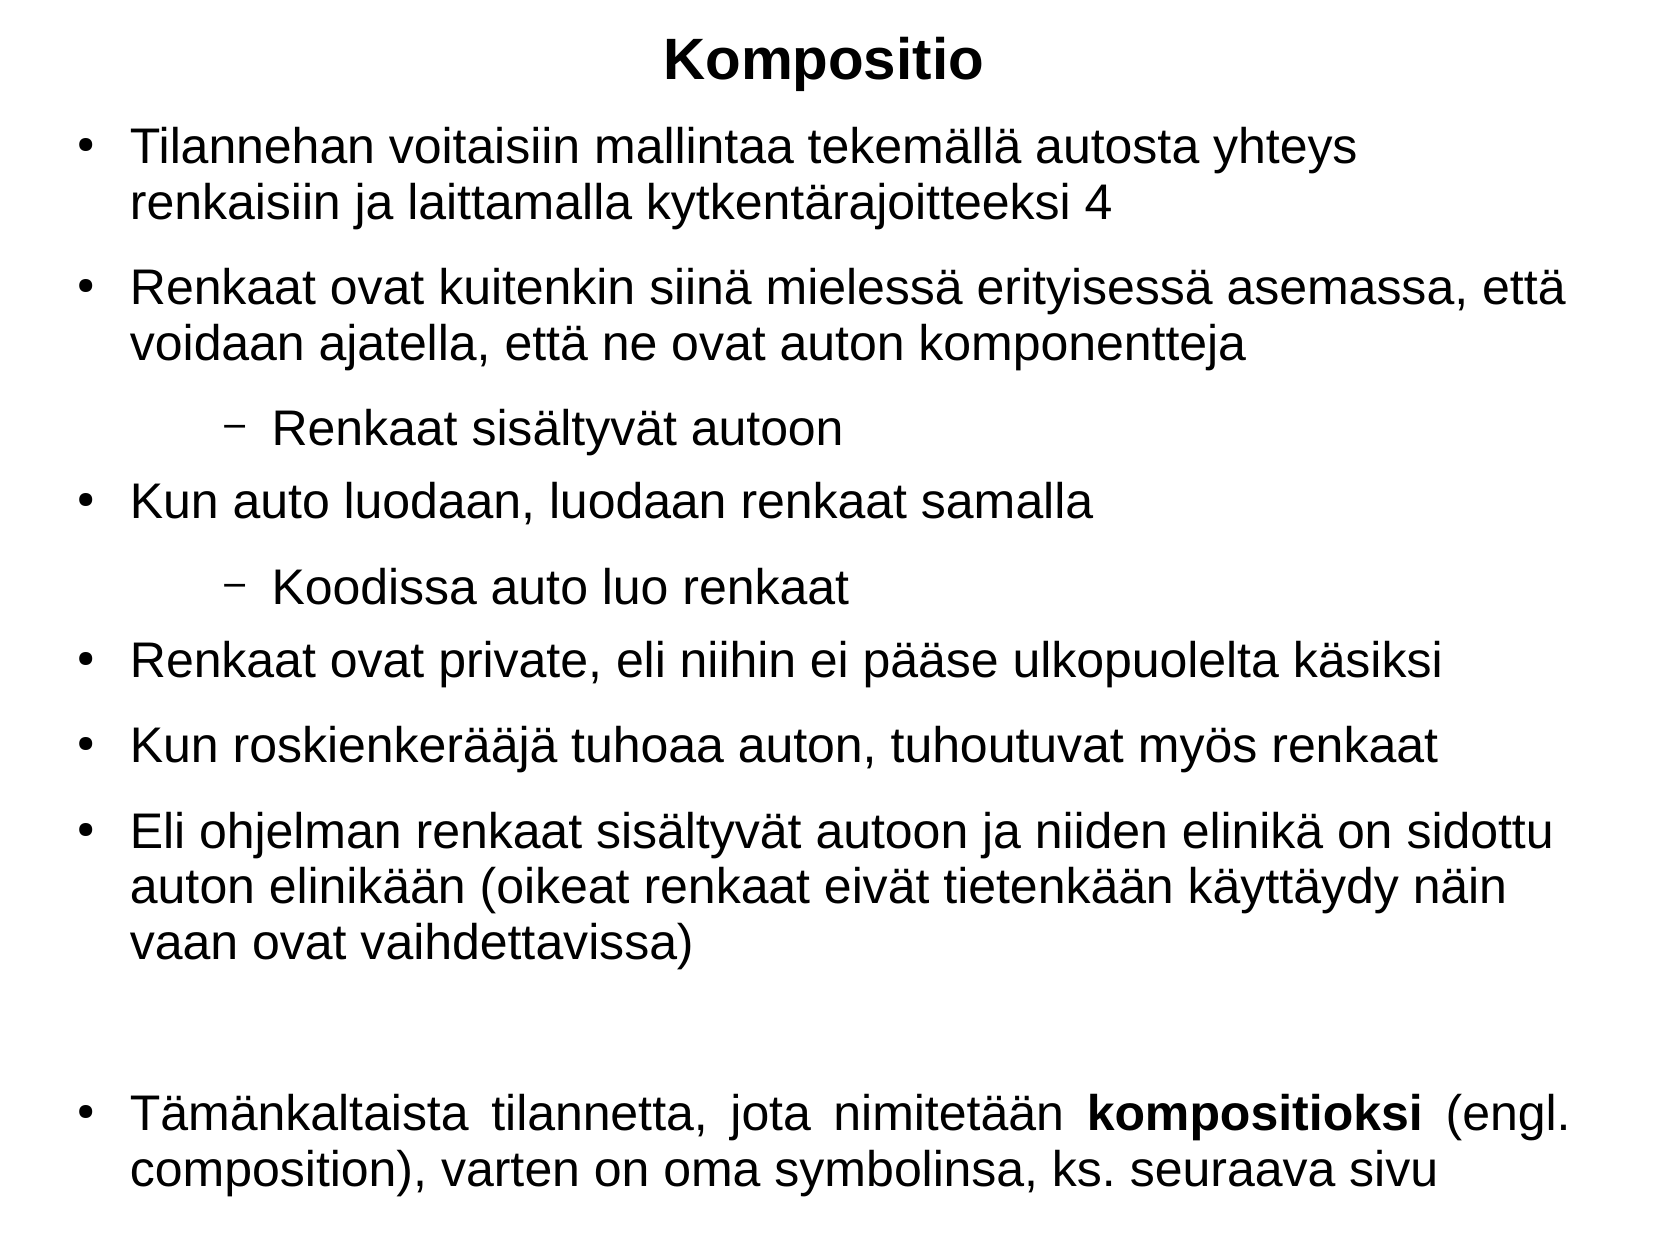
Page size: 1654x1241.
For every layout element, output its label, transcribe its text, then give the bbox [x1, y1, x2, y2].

list Tilannehan voitaisiin mallintaa tekemällä autosta yhteys renkaisiin ja laittamalla kytkentärajoitteeksi 4 Renkaat ovat kuitenkin siinä mielessä erityisessä asemassa, että voidaan ajatella, että ne ovat auton komponentteja Renkaat sisältyvät autoon Kun auto luodaan, luodaan renkaat samalla Koodissa auto luo renkaat Renkaat ovat private, eli niihin ei pääse ulkopuolelta käsiksi Kun roskienkerääjä tuhoaa auton, tuhoutuvat myös renkaat Eli ohjelman renkaat sisältyvät autoon ja niiden elinikä on sidottu auton elinikään (oikeat renkaat eivät tietenkään käyttäydy näin vaan ovat vaihdettavissa) Tämänkaltaista tilannetta, jota nimitetään kompositioksi (engl. composition), varten on oma symbolinsa, ks. seuraava sivu [59, 118, 1571, 1197]
title Kompositio [82, 26, 1565, 92]
